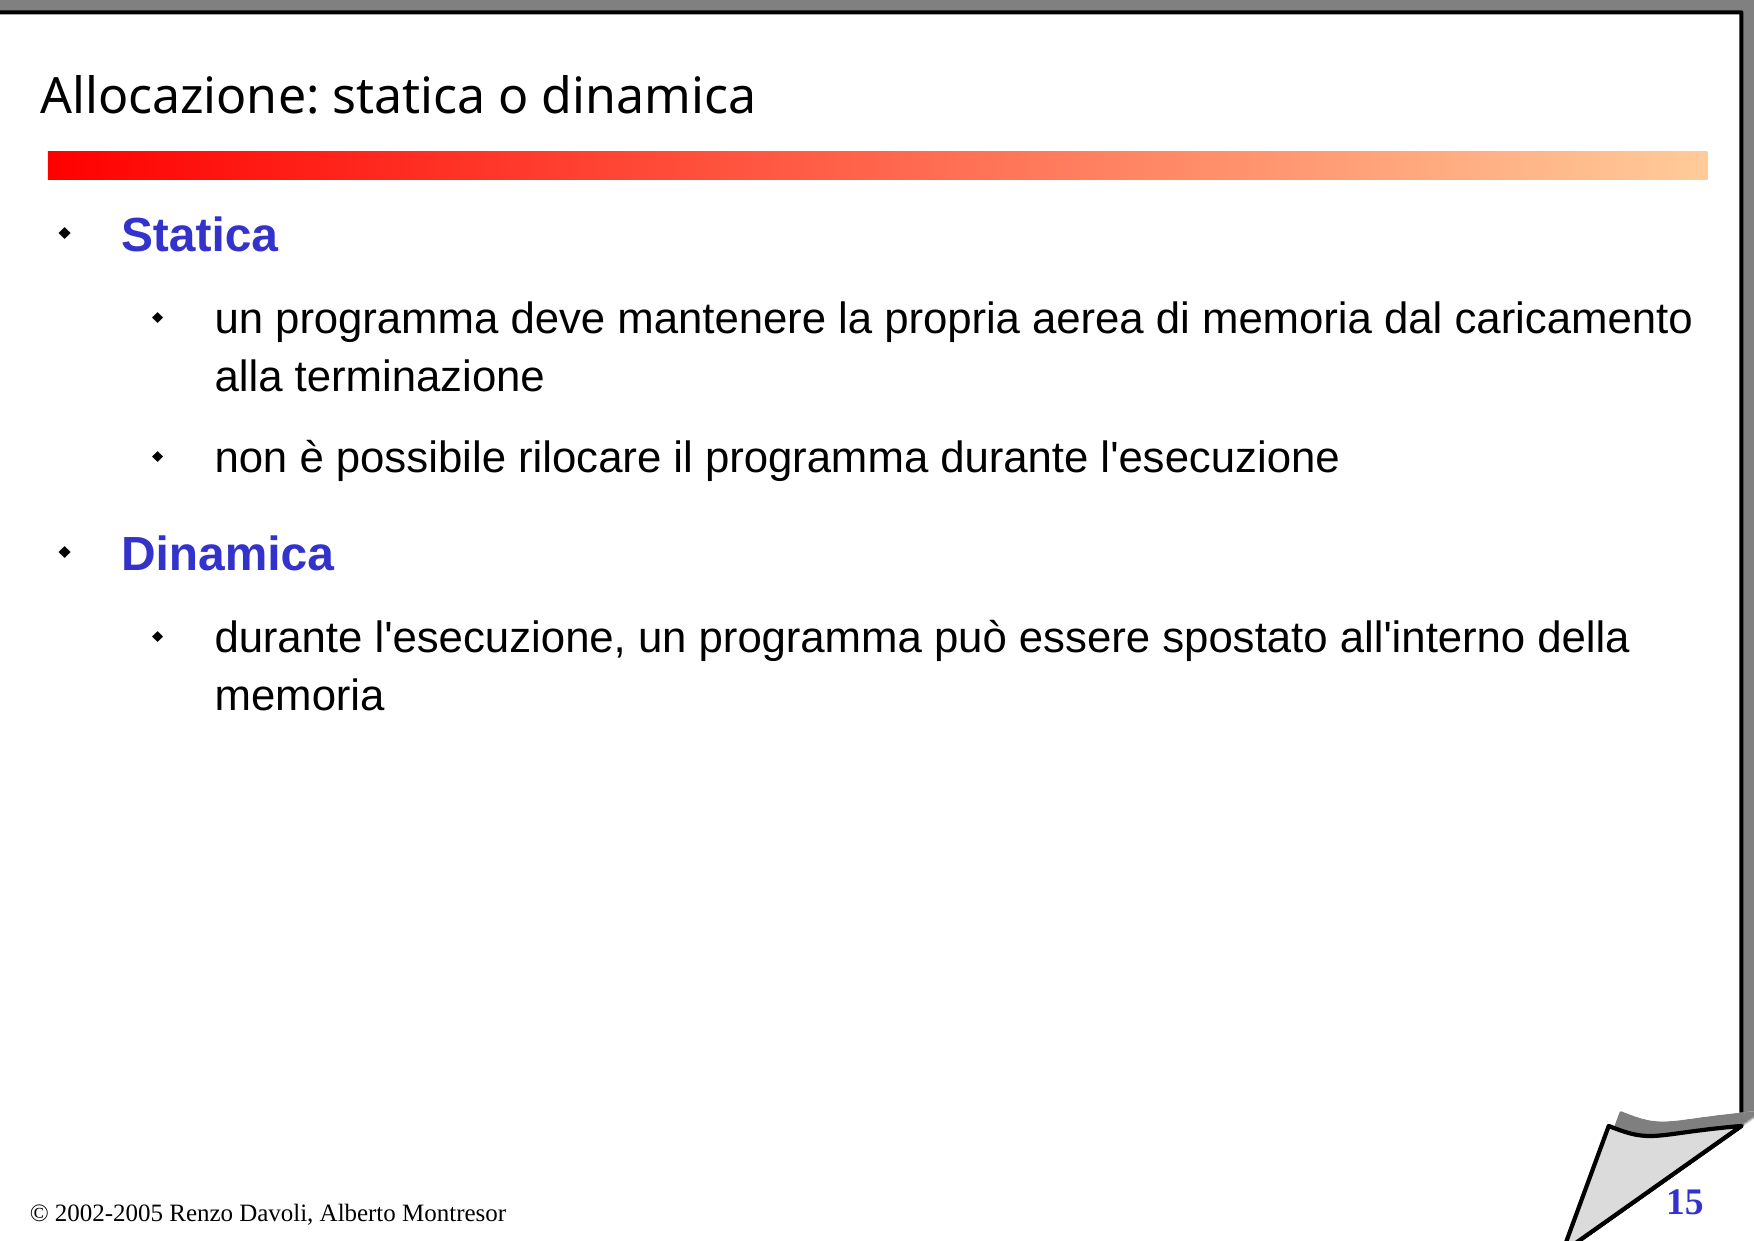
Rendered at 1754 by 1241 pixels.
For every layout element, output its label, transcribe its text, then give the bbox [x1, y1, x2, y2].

list Statica un programma deve mantenere la propria aerea di memoria dal caricamento alla terminazione non è possibile rilocare il programma durante l'esecuzione Dinamica durante l'esecuzione, un programma può essere spostato all'interno della memoria [58, 206, 1696, 815]
title Allocazione: statica o dinamica [40, 49, 1714, 144]
